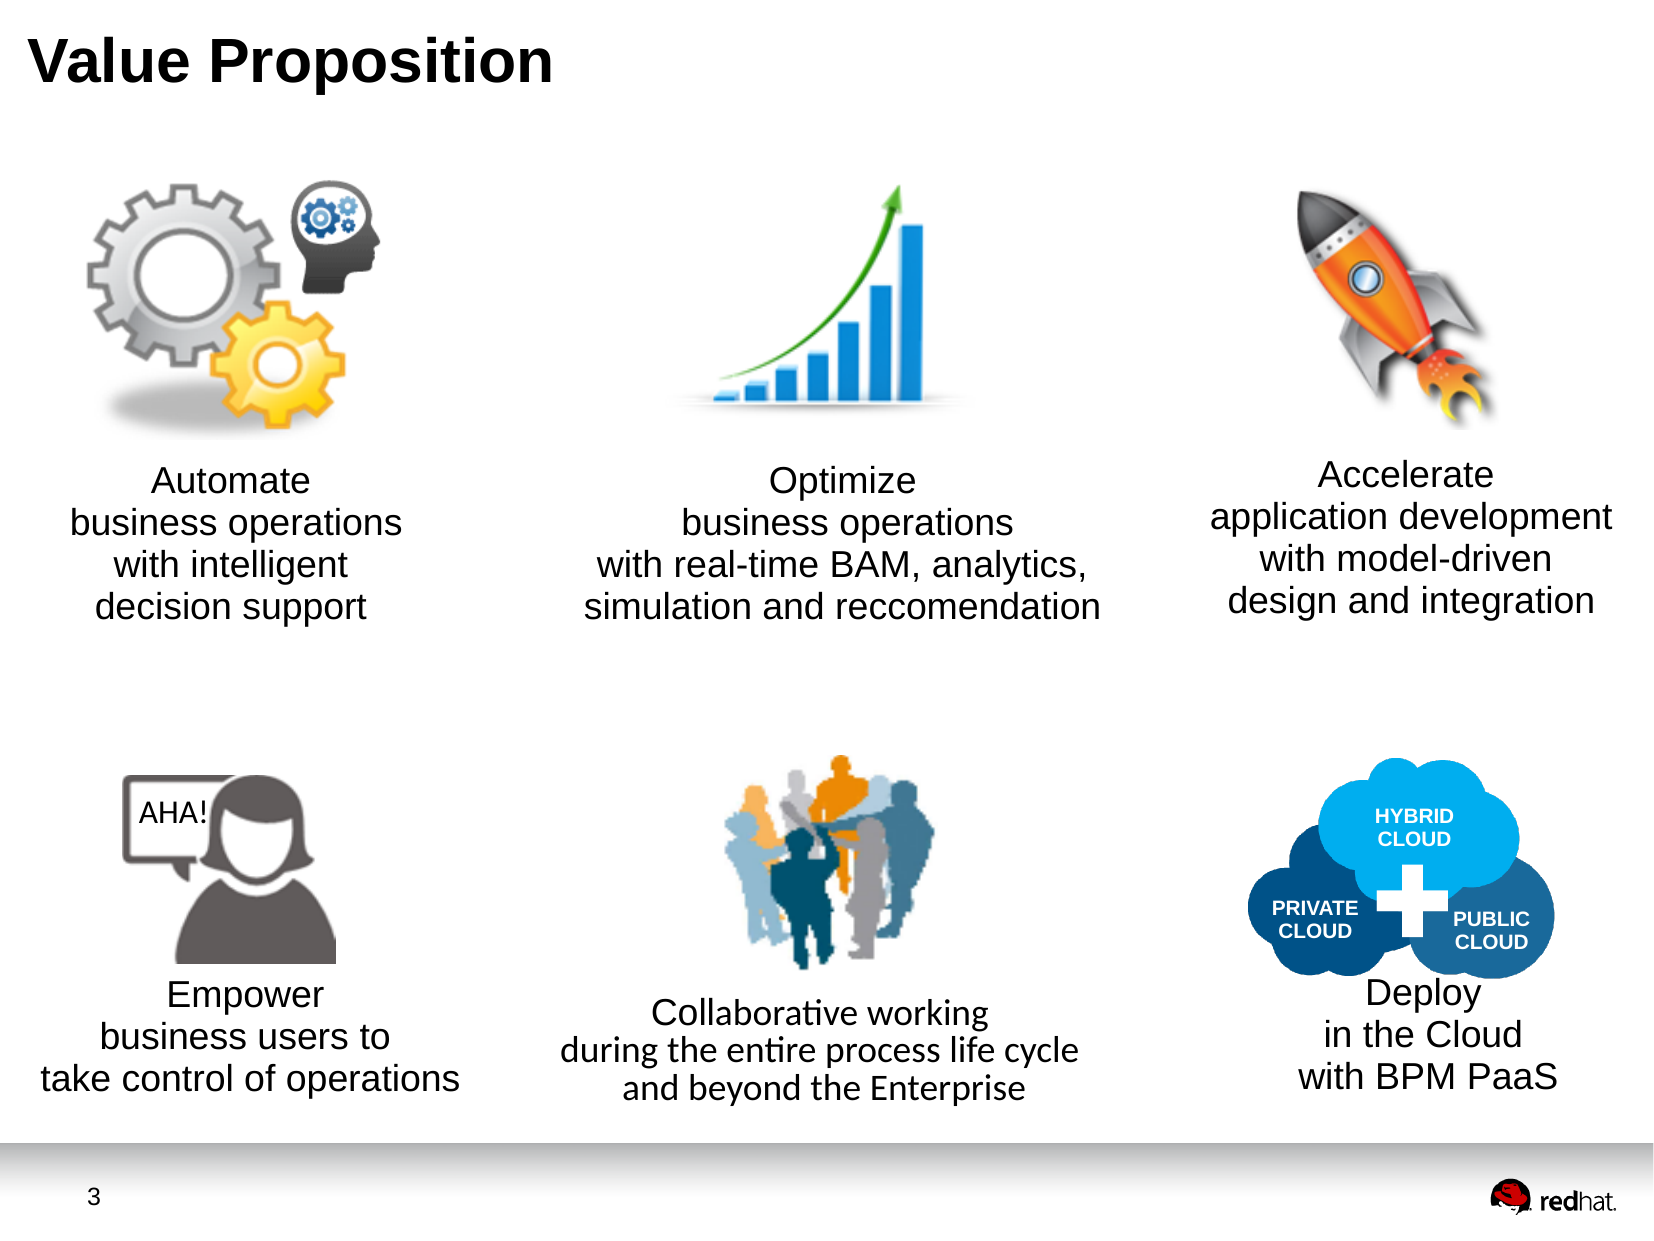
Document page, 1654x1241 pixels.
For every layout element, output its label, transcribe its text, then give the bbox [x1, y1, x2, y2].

text_box Accelerate application development with model-driven design and integration [1195, 446, 1630, 630]
text_box Empower business users to take control of operations [25, 965, 477, 1149]
text_box PUBLIC CLOUD [1404, 900, 1580, 962]
picture [665, 184, 976, 418]
text_box Optimize business operations with real-time BAM, analytics, simulation and reccomendation [568, 452, 1129, 677]
picture [723, 755, 938, 973]
picture [0, 1143, 1654, 1241]
picture [122, 775, 336, 964]
picture [1246, 756, 1555, 900]
text_box Collaborative working during the entire process life cycle and beyond the Enterprise [545, 983, 1104, 1136]
text_box Deploy in the Cloud with BPM PaaS [1283, 964, 1574, 1147]
text_box PRIVATE CLOUD [1227, 889, 1403, 951]
text_box Automate business operations with intelligent decision support [55, 452, 419, 677]
text_box AHA! [124, 791, 225, 847]
picture [78, 175, 388, 440]
picture [1246, 865, 1555, 980]
title Value Proposition [27, 5, 1516, 117]
text_box HYBRID CLOUD [1327, 796, 1502, 859]
picture [1282, 179, 1513, 430]
